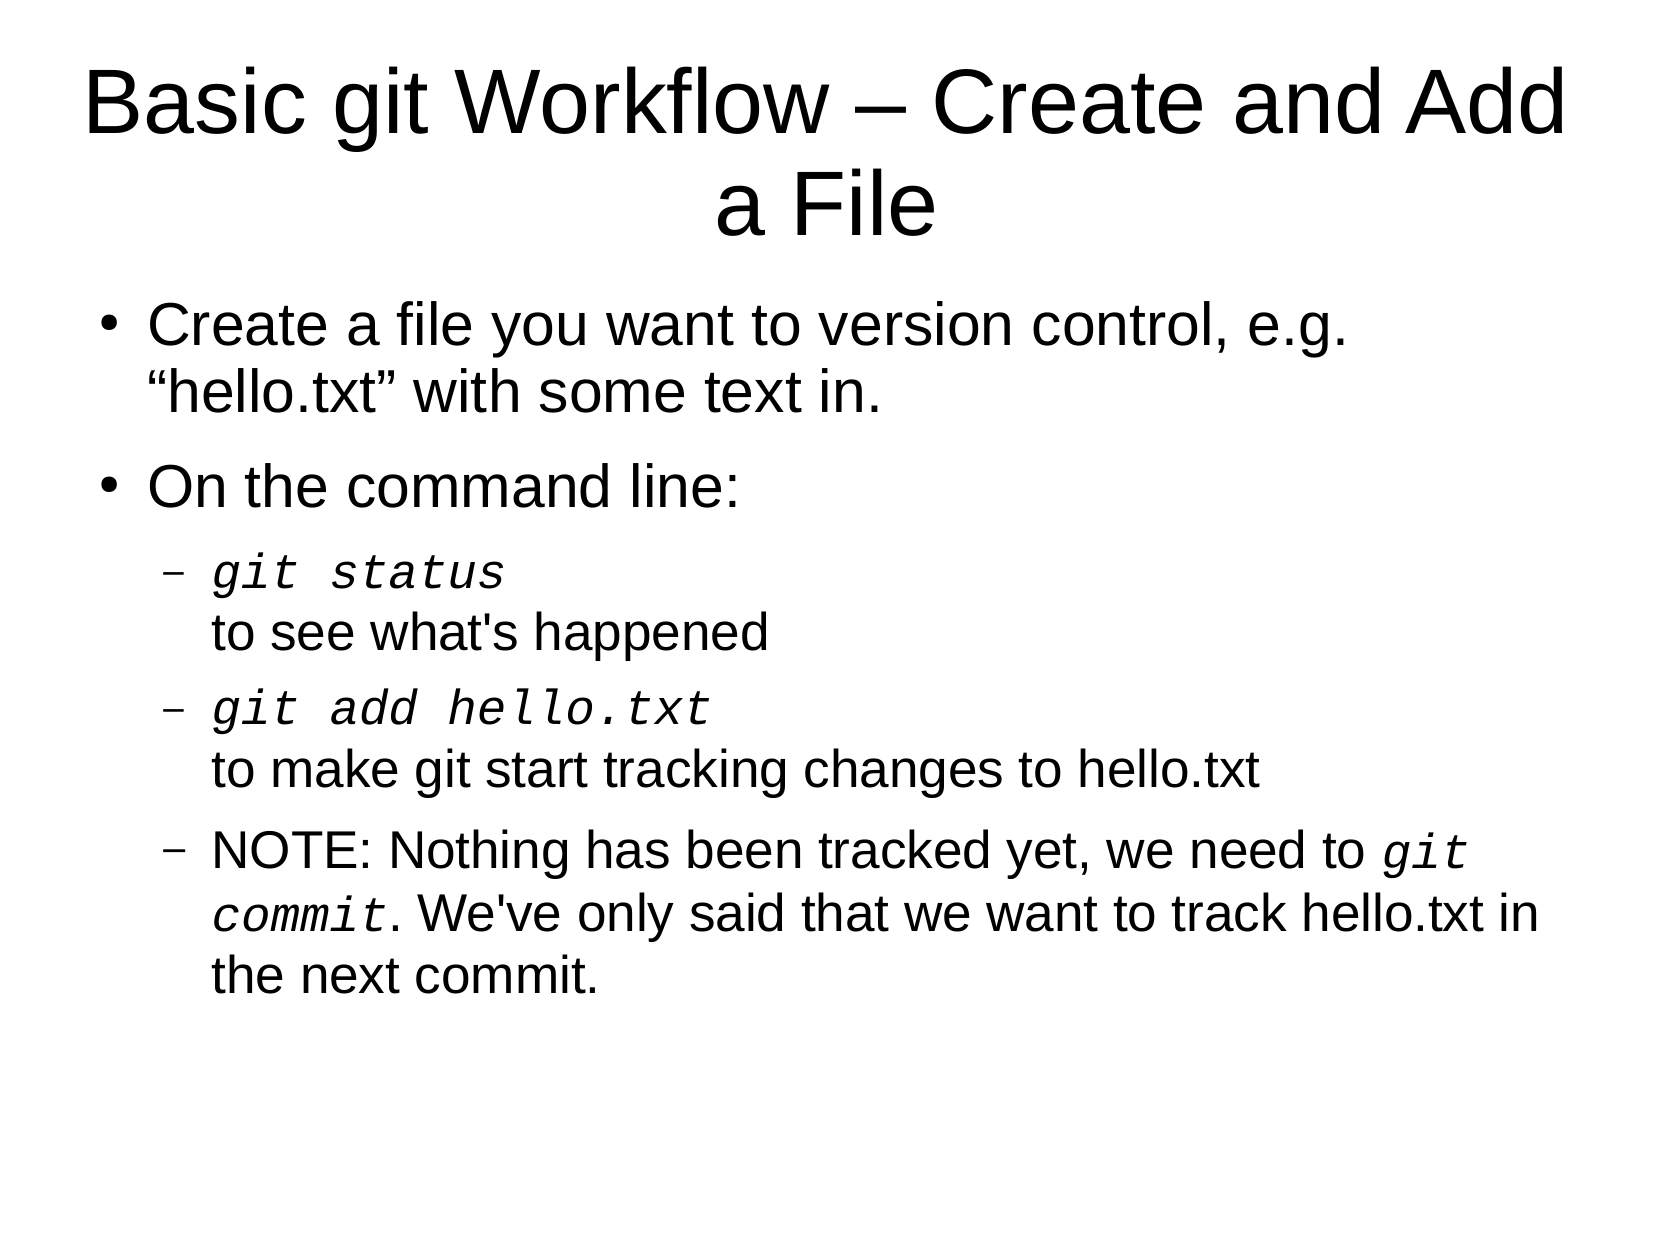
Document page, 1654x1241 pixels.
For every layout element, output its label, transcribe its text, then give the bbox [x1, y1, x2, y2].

list Create a file you want to version control, e.g. “hello.txt” with some text in. On the command line: git status to see what's happened git add hello.txt to make git start tracking changes to hello.txt NOTE: Nothing has been tracked yet, we need to git commit. We've only said that we want to track hello.txt in the next commit. [82, 290, 1571, 1010]
title Basic git Workflow – Create and Add a File [82, 49, 1571, 257]
